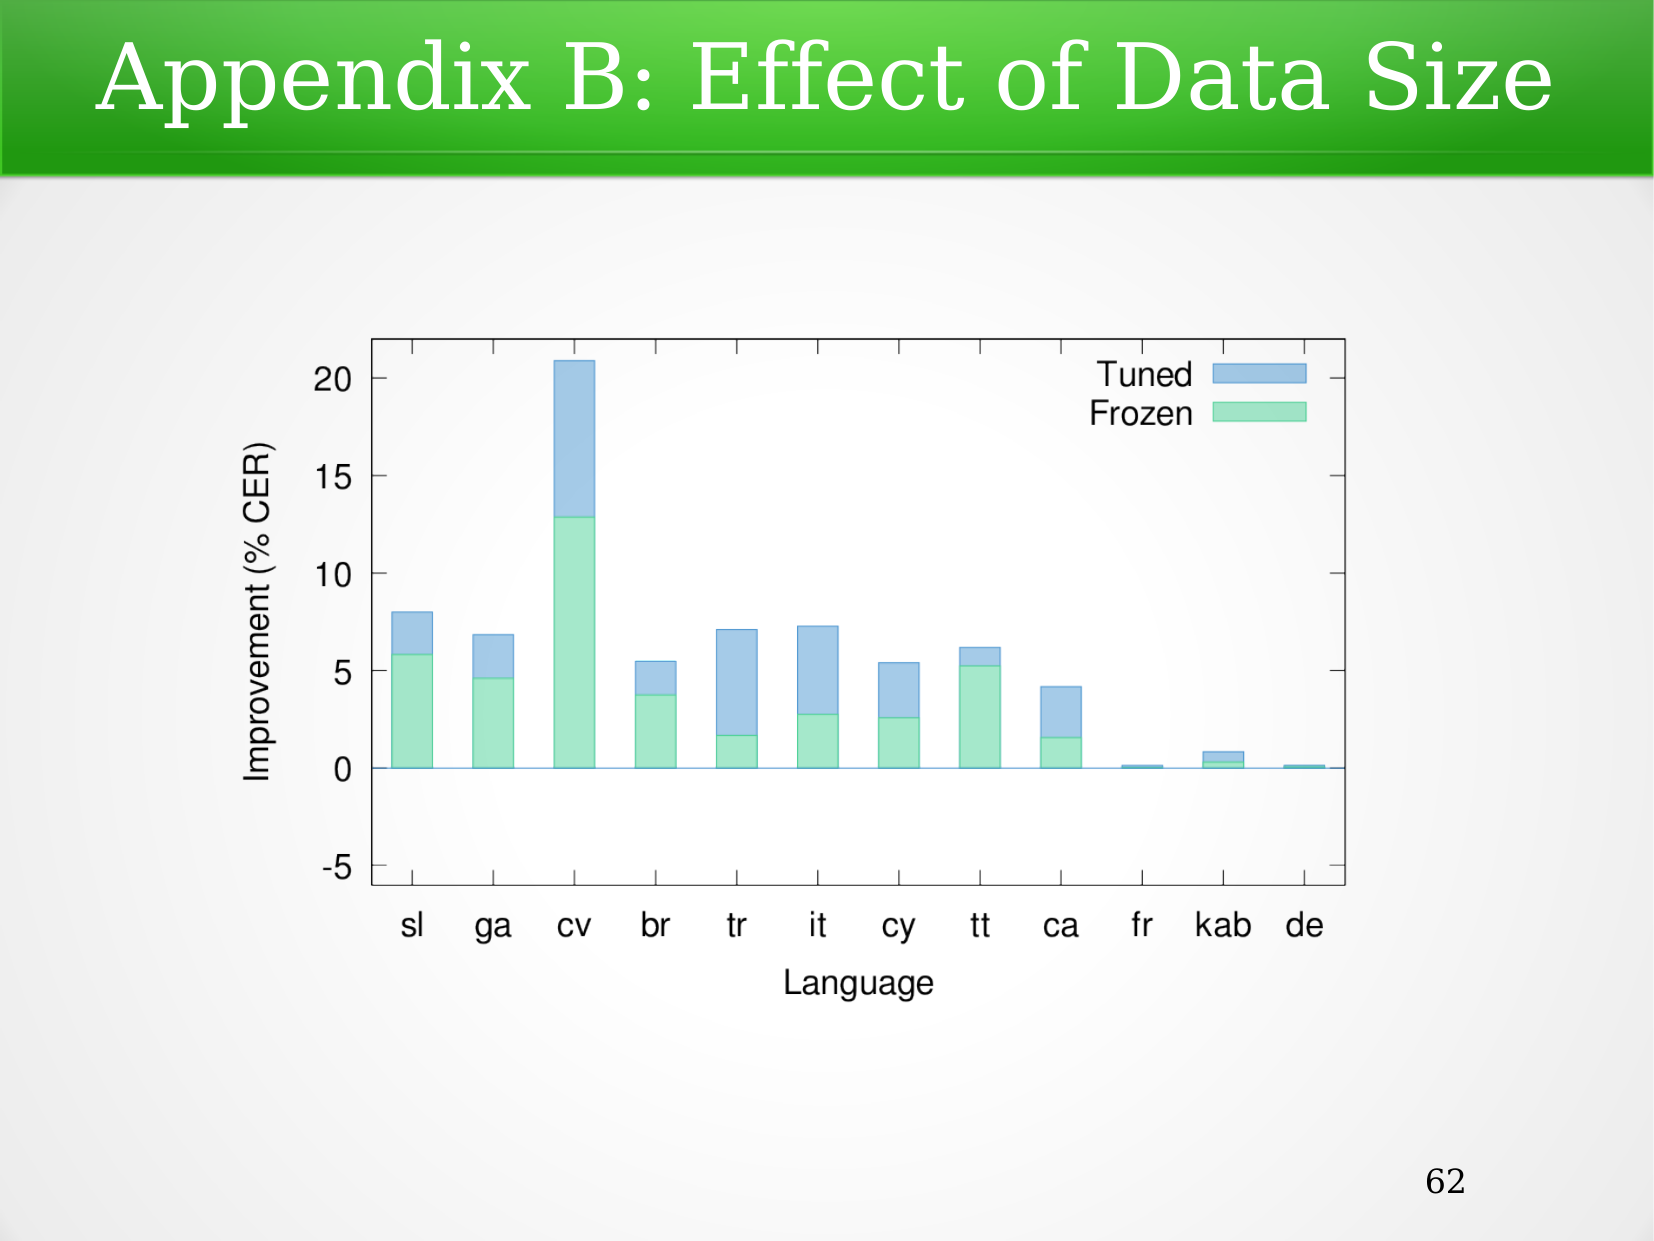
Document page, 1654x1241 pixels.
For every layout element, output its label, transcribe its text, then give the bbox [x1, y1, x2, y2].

picture [0, 0, 1654, 1241]
title Appendix B: Effect of Data Size [82, 11, 1571, 154]
